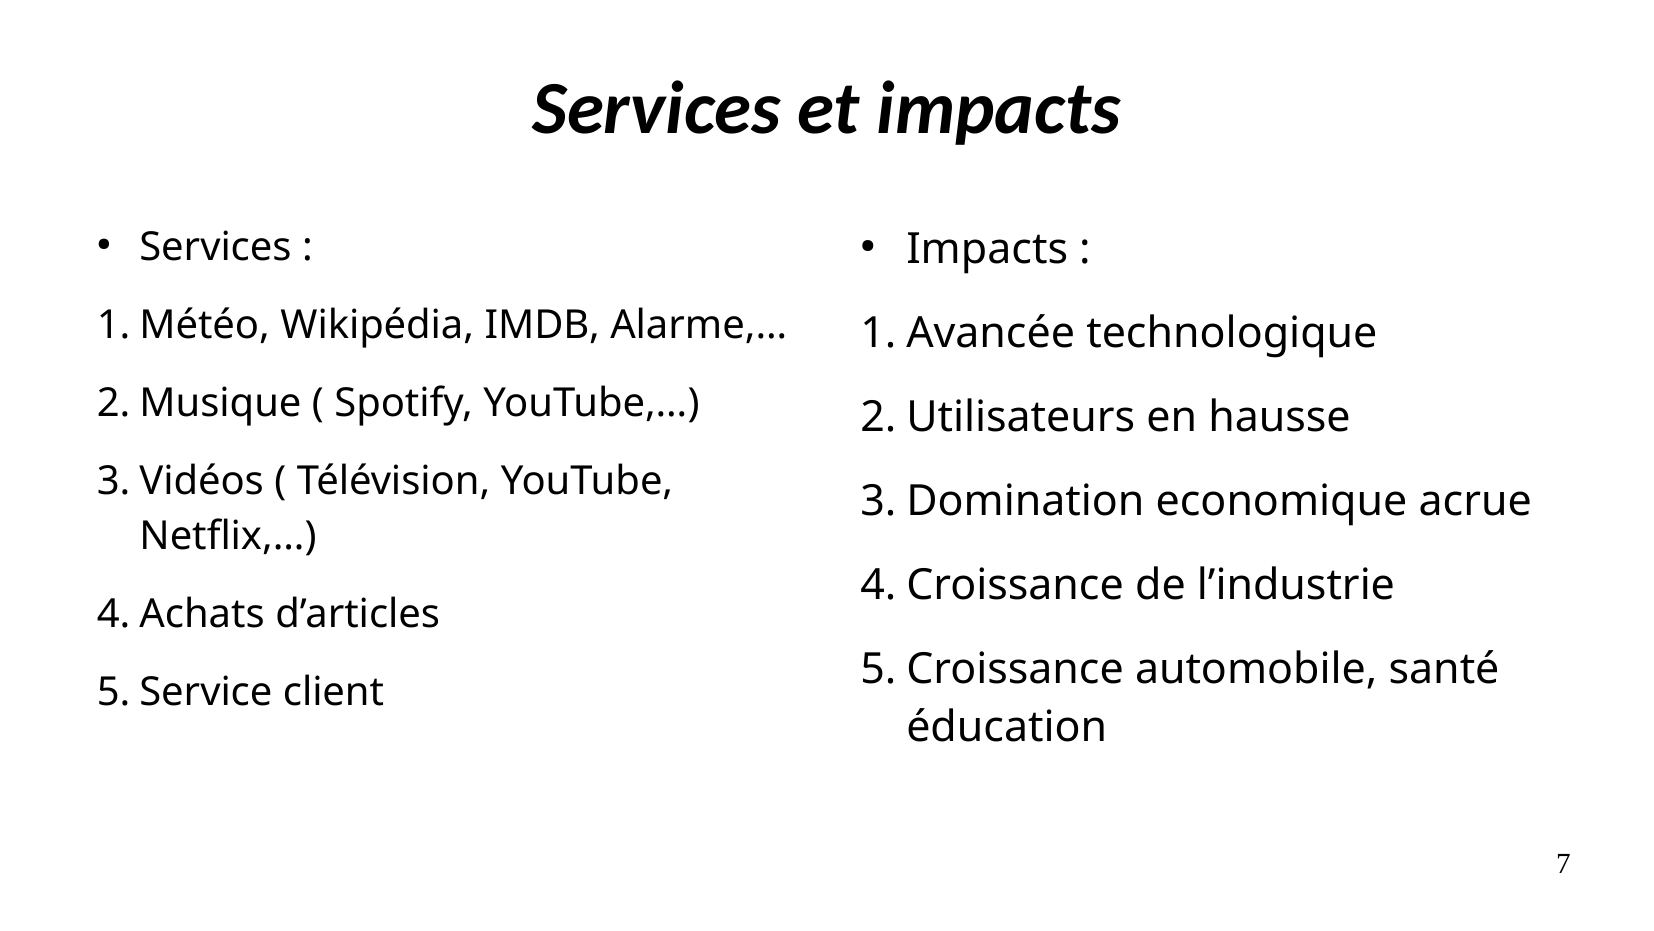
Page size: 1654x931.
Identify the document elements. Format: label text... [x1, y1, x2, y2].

title Services et impacts [82, 37, 1571, 193]
list Services : Météo, Wikipédia, IMDB, Alarme,… Musique ( Spotify, YouTube,…) Vidéos ( Télévision, YouTube, Netflix,…) Achats d’articles Service client [82, 217, 809, 758]
list Impacts : Avancée technologique Utilisateurs en hausse Domination economique acrue Croissance de l’industrie Croissance automobile, santé éducation [845, 217, 1572, 758]
